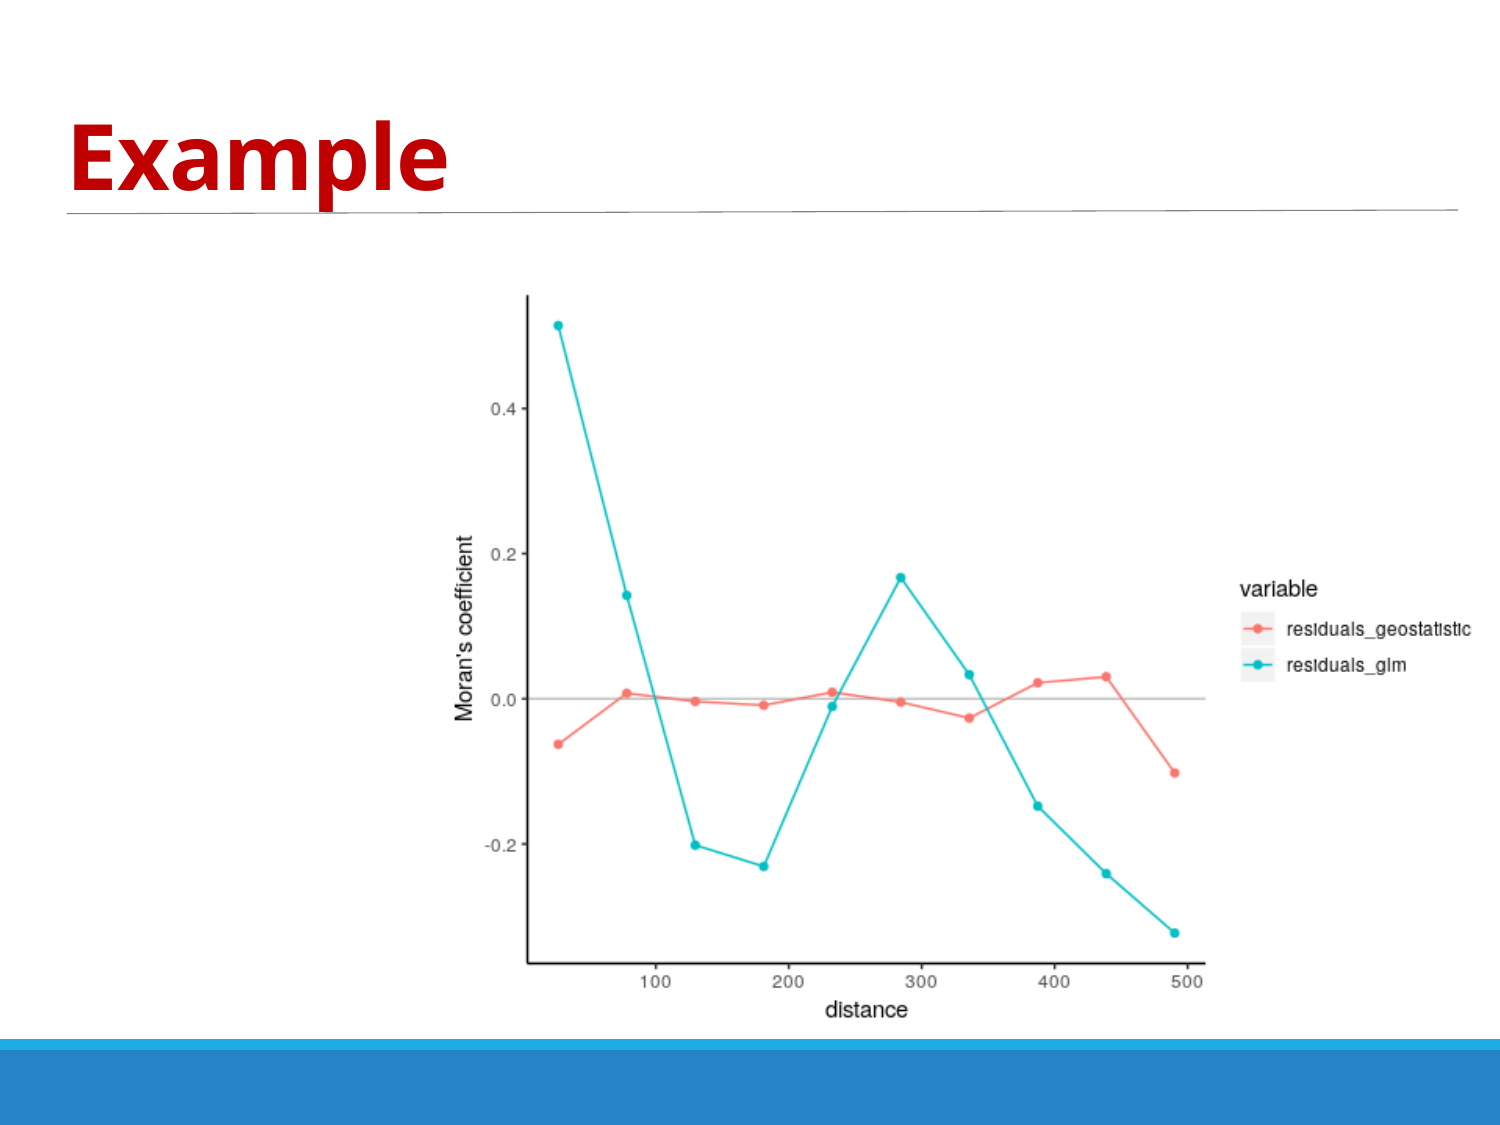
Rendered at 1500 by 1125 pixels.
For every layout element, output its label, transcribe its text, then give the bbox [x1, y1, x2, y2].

picture [444, 284, 1495, 1036]
title Example [66, 59, 1475, 258]
